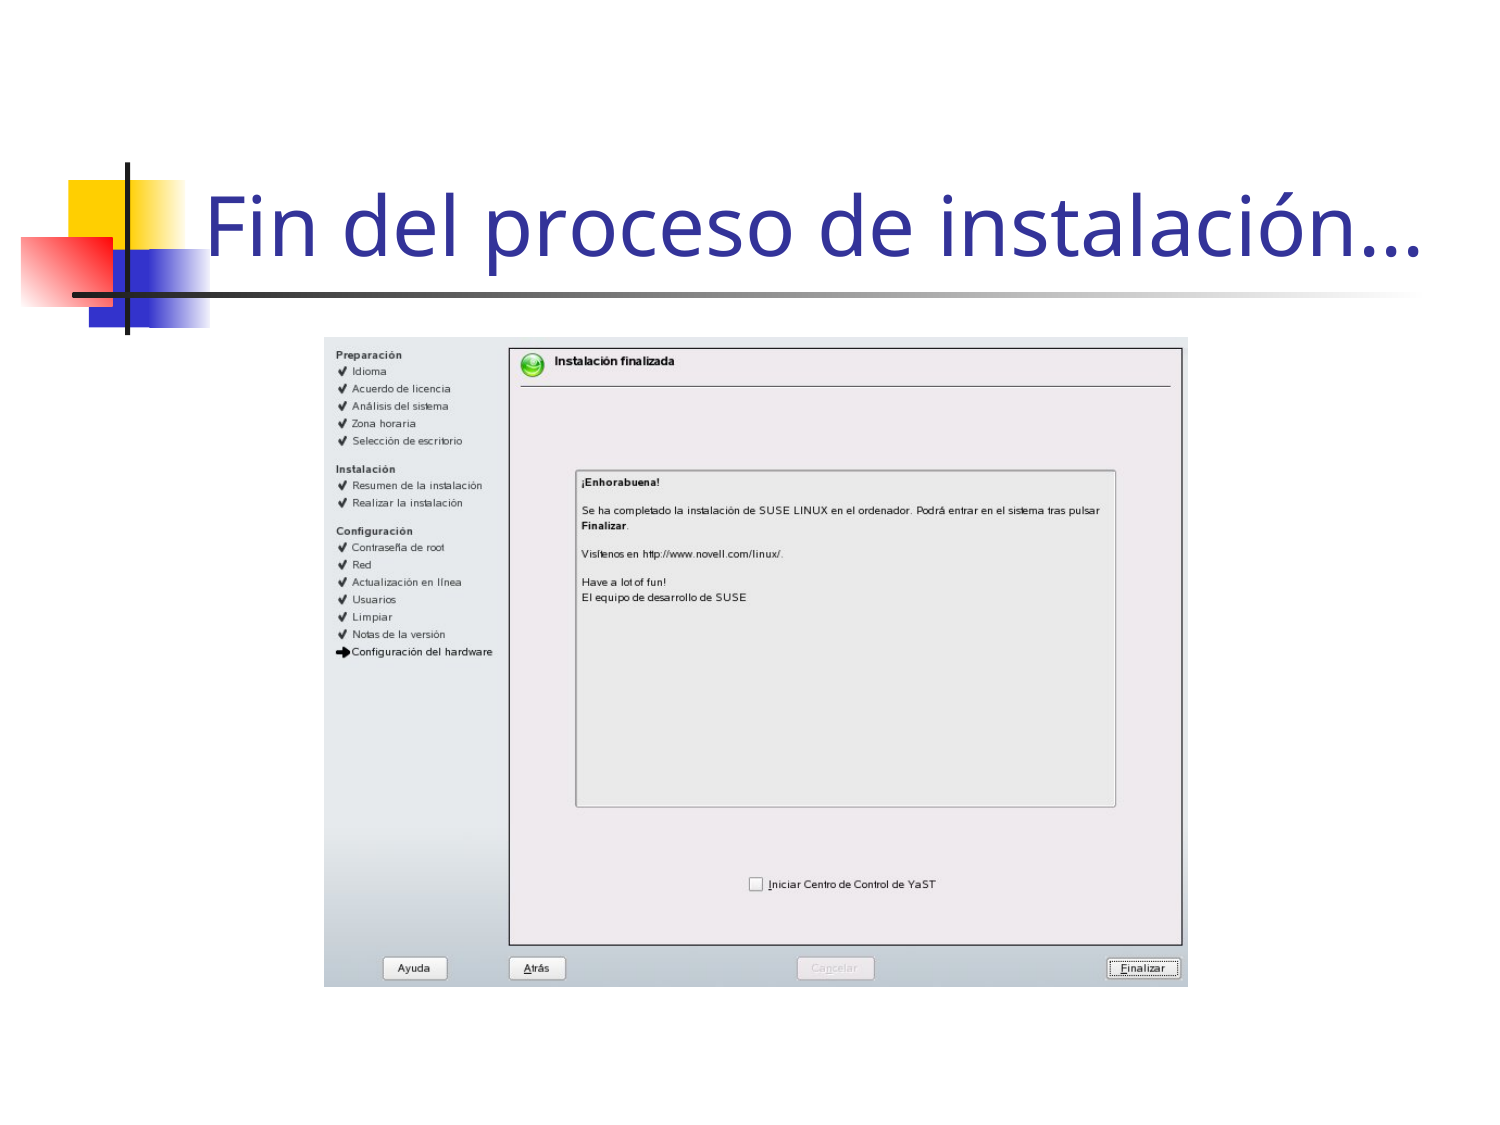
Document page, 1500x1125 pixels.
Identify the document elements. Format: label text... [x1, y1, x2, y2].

title Fin del proceso de instalación... [188, 101, 1468, 289]
picture [324, 337, 1188, 987]
